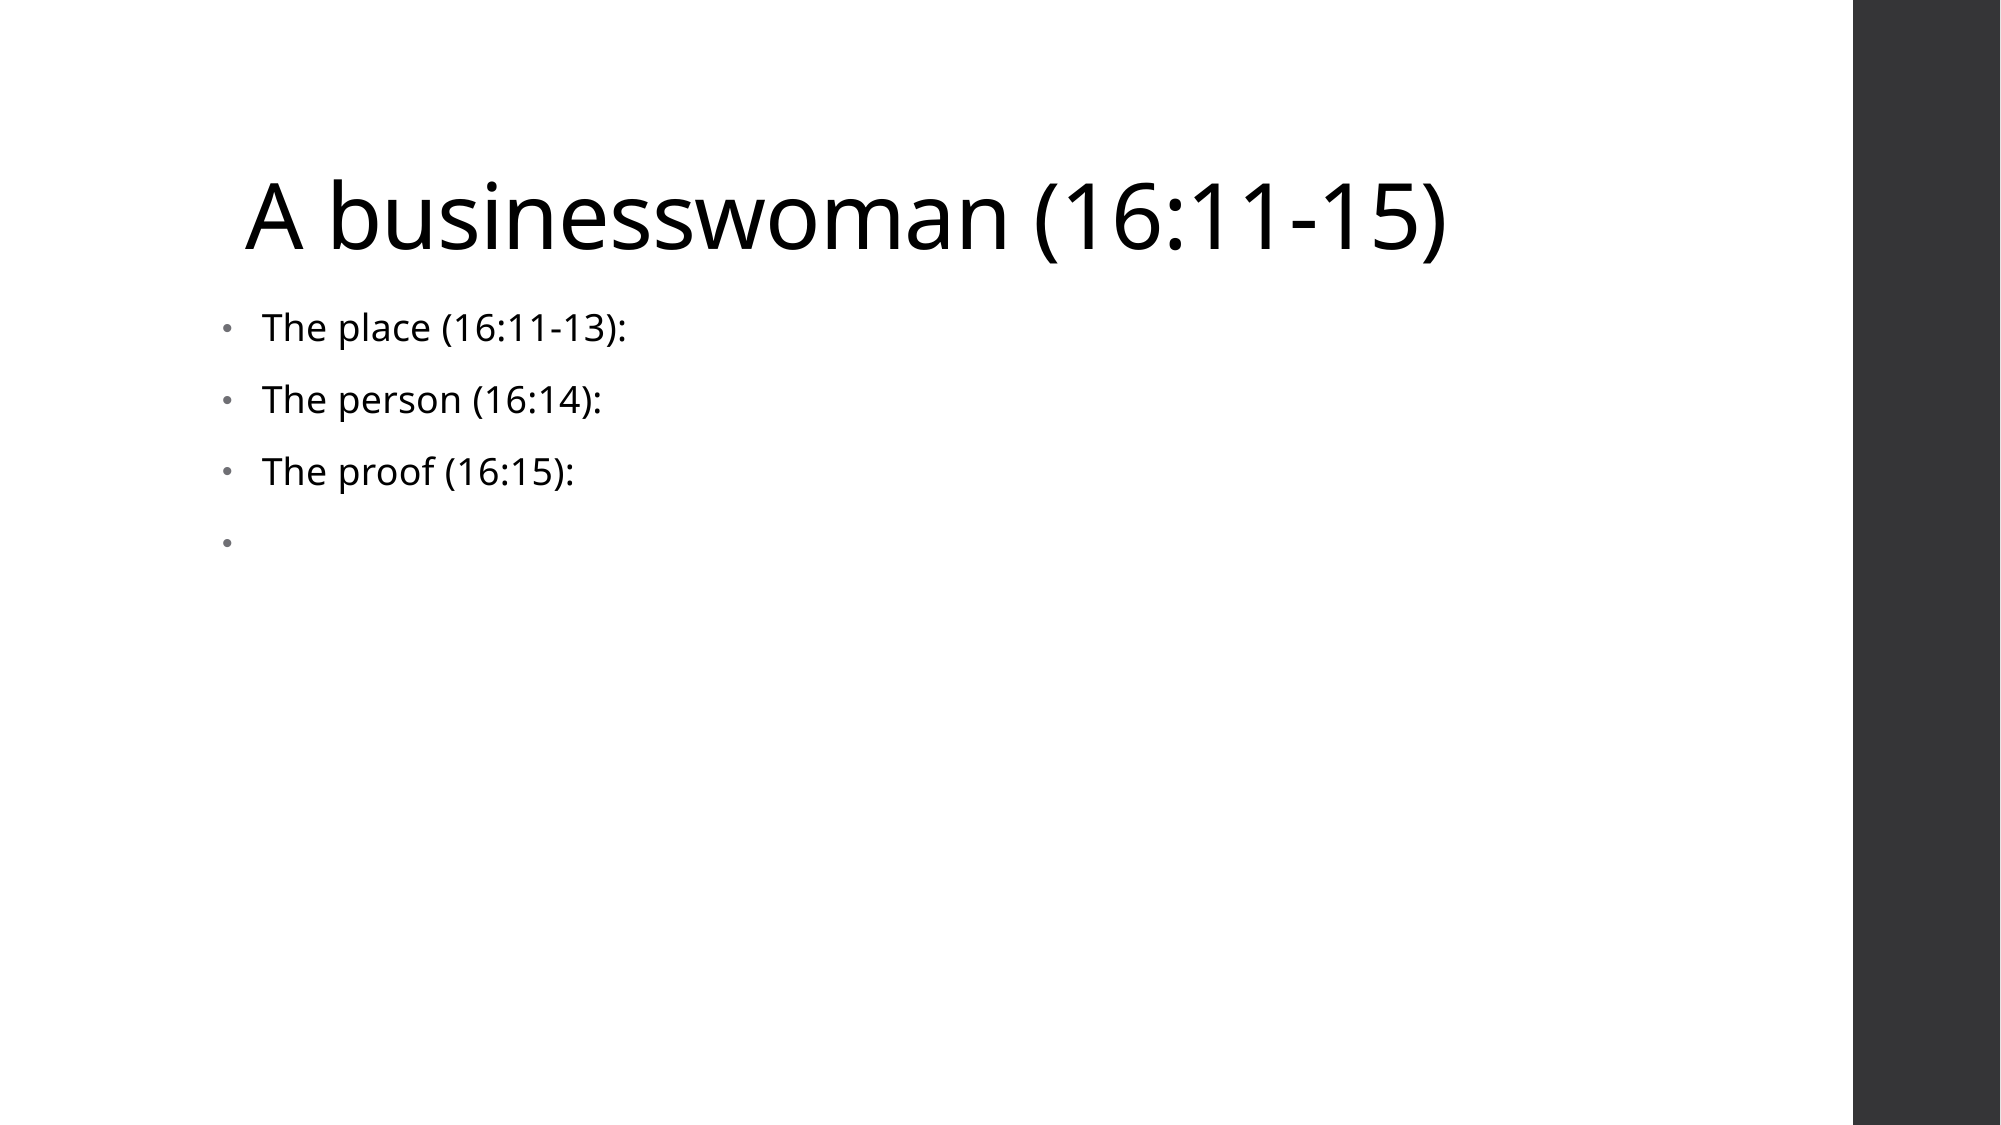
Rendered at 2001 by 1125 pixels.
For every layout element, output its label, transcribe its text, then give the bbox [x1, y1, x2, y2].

list The place (16:11-13): The person (16:14): The proof (16:15): [206, 299, 1617, 1014]
title A businesswoman (16:11-15) [206, 60, 1797, 278]
